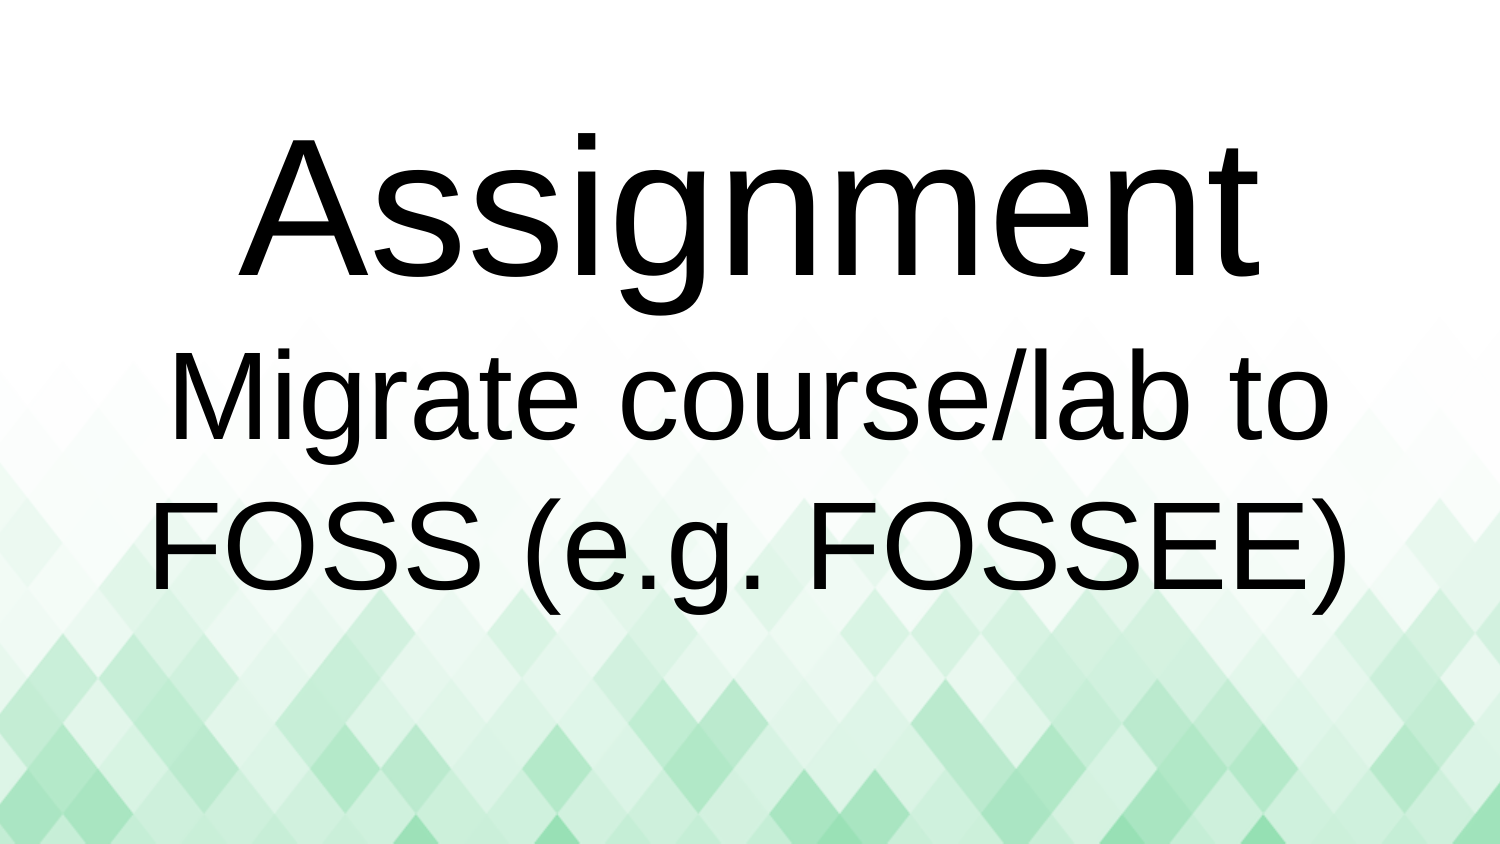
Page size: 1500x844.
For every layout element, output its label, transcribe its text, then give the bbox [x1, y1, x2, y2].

picture [0, 0, 1500, 844]
title Assignment Migrate course/lab to FOSS (e.g. FOSSEE) [51, 64, 1449, 781]
